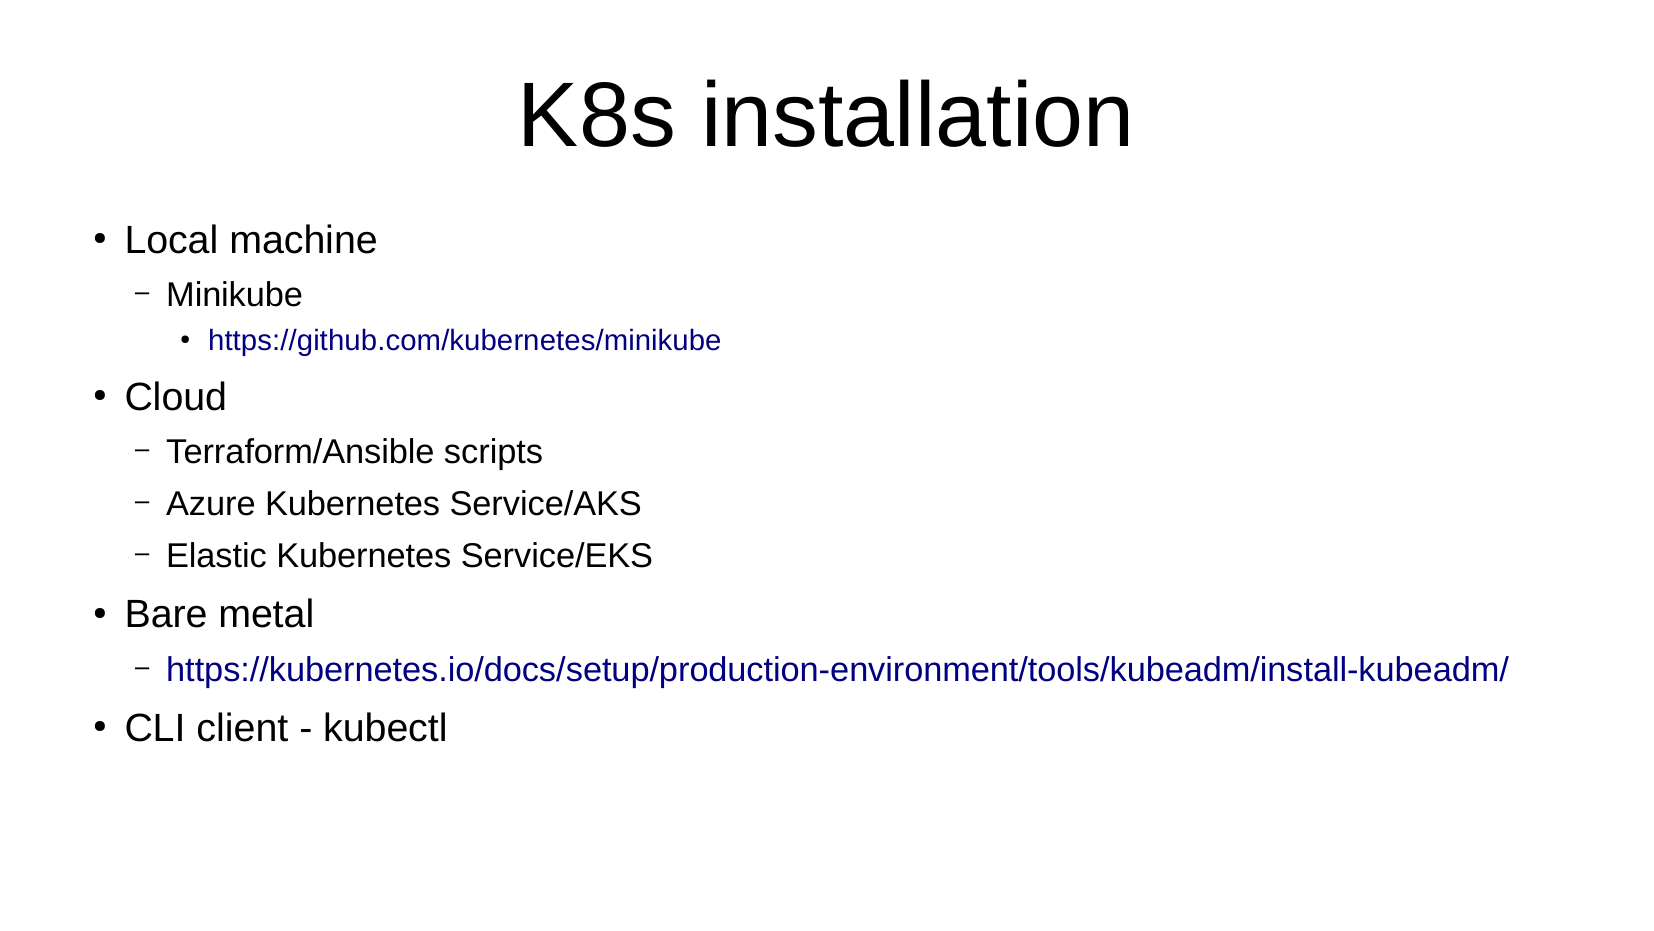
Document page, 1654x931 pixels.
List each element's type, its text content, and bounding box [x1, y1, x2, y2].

list Local machine Minikube https://github.com/kubernetes/minikube Cloud Terraform/Ansible scripts Azure Kubernetes Service/AKS Elastic Kubernetes Service/EKS Bare metal https://kubernetes.io/docs/setup/production-environment/tools/kubeadm/install-kubeadm/ CLI client - kubectl [82, 217, 1571, 758]
title K8s installation [82, 37, 1571, 193]
